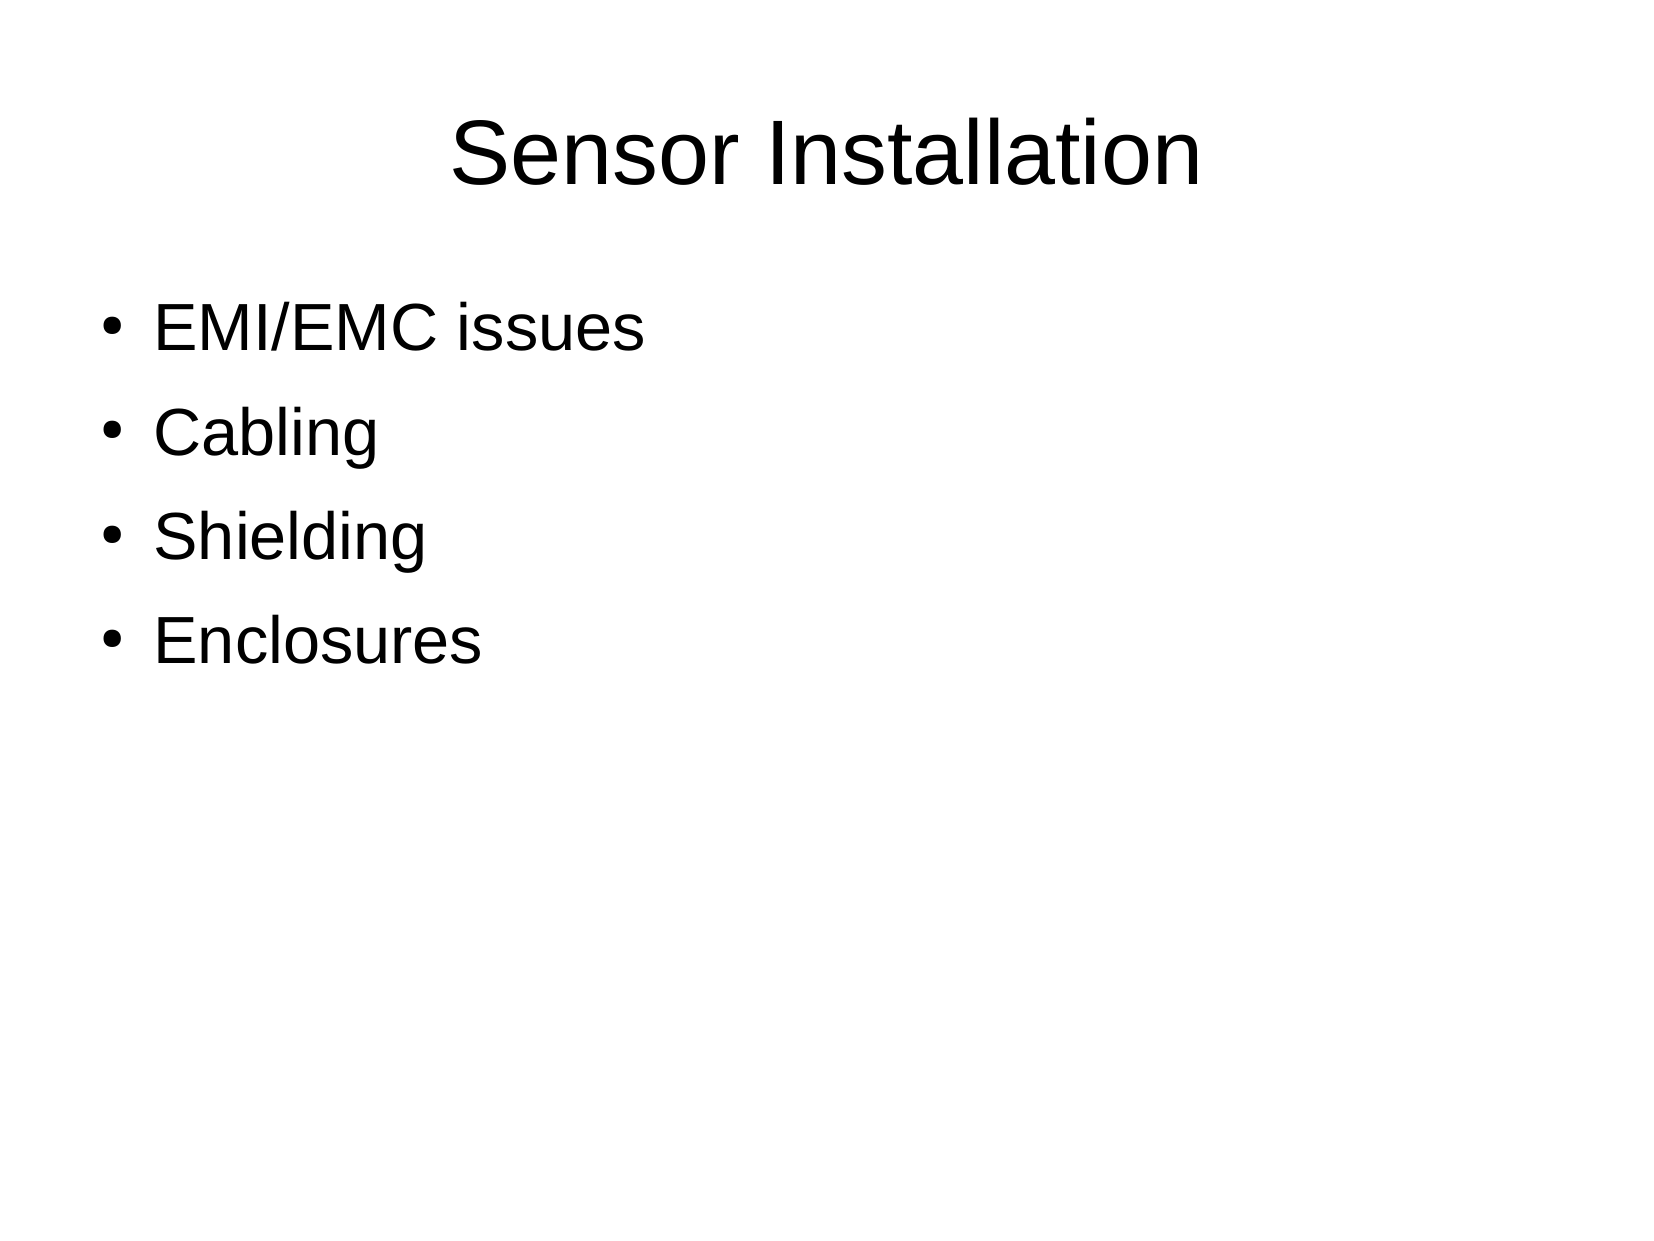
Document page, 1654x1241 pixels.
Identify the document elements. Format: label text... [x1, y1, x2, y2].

title Sensor Installation [82, 49, 1571, 257]
list EMI/EMC issues Cabling Shielding Enclosures [82, 290, 1571, 1010]
